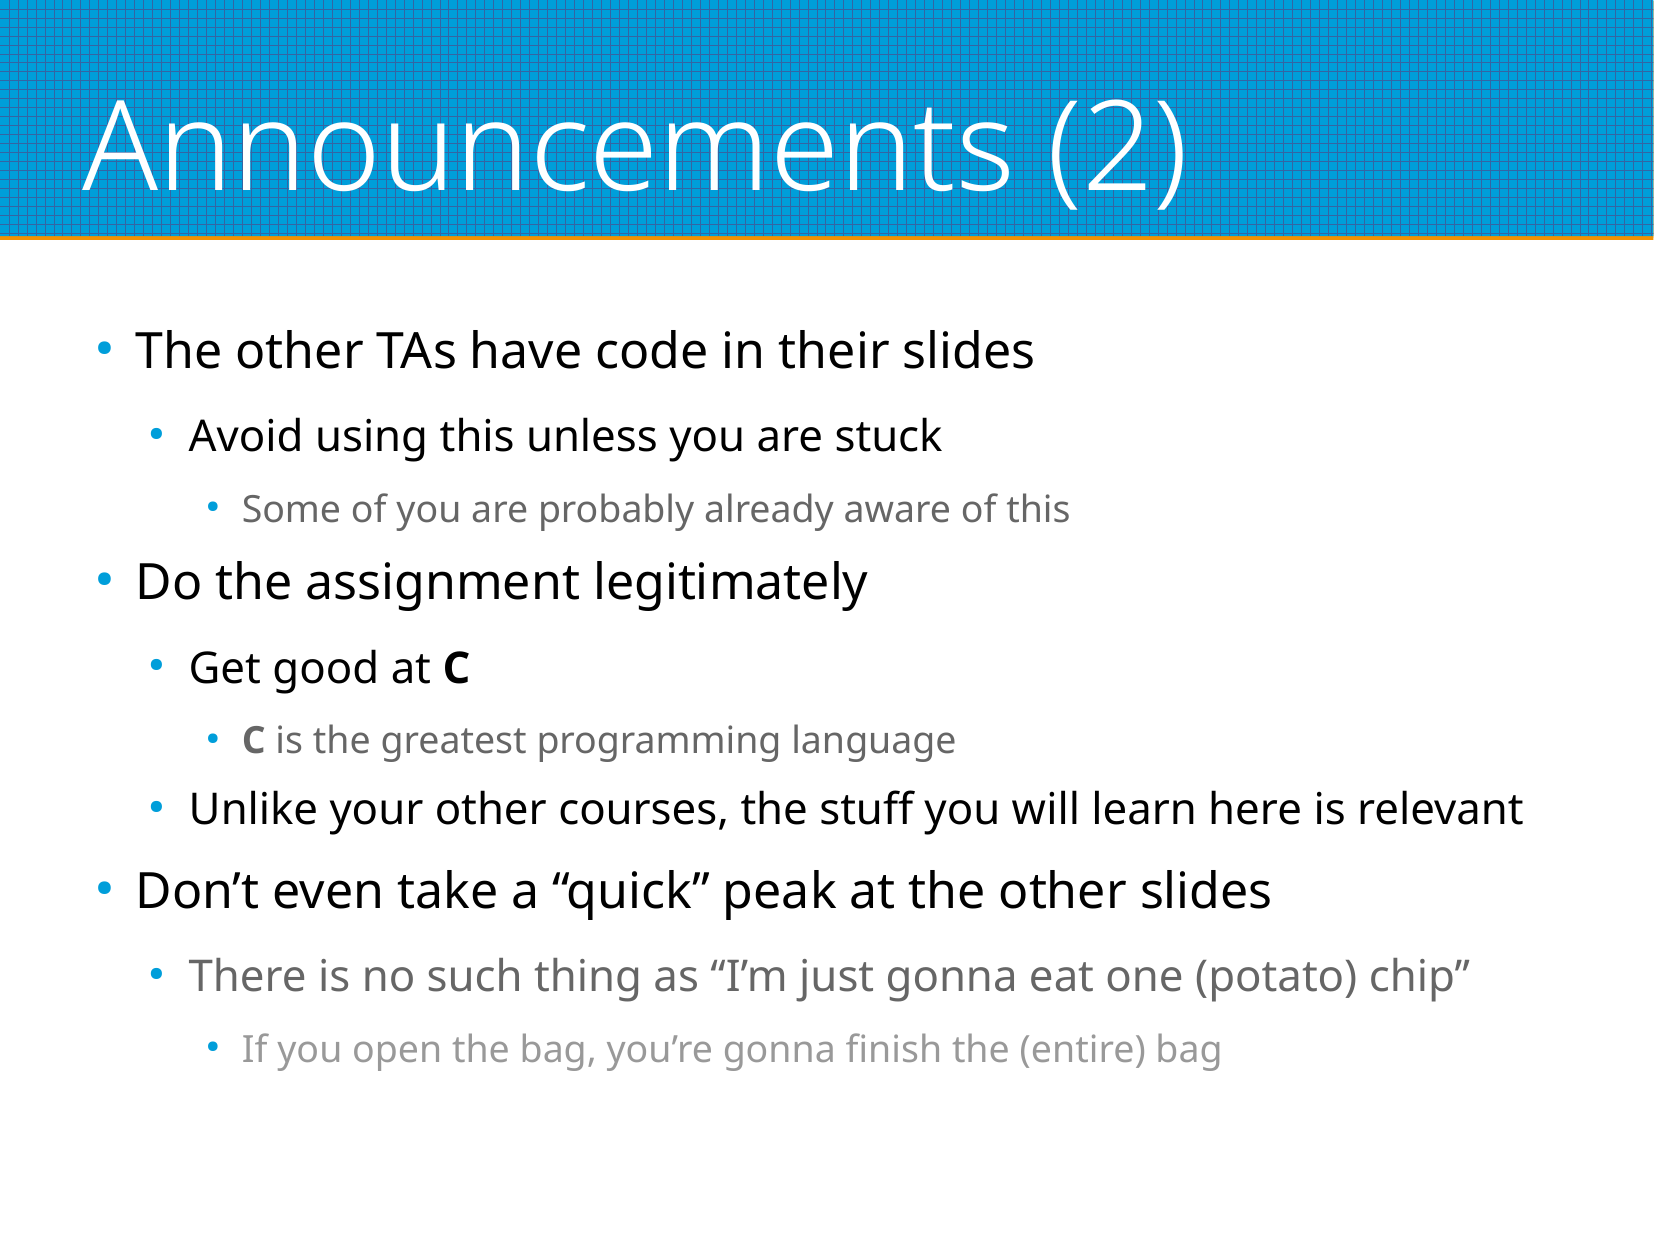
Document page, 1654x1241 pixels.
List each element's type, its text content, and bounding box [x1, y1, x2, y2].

title Announcements (2) [82, 19, 1571, 227]
list The other TAs have code in their slides Avoid using this unless you are stuck Some of you are probably already aware of this Do the assignment legitimately Get good at C C is the greatest programming language Unlike your other courses, the stuff you will learn here is relevant Don’t even take a ‘‘quick’’ peak at the other slides There is no such thing as ‘‘I’m just gonna eat one (potato) chip’’ If you open the bag, you’re gonna finish the (entire) bag [82, 314, 1563, 1081]
